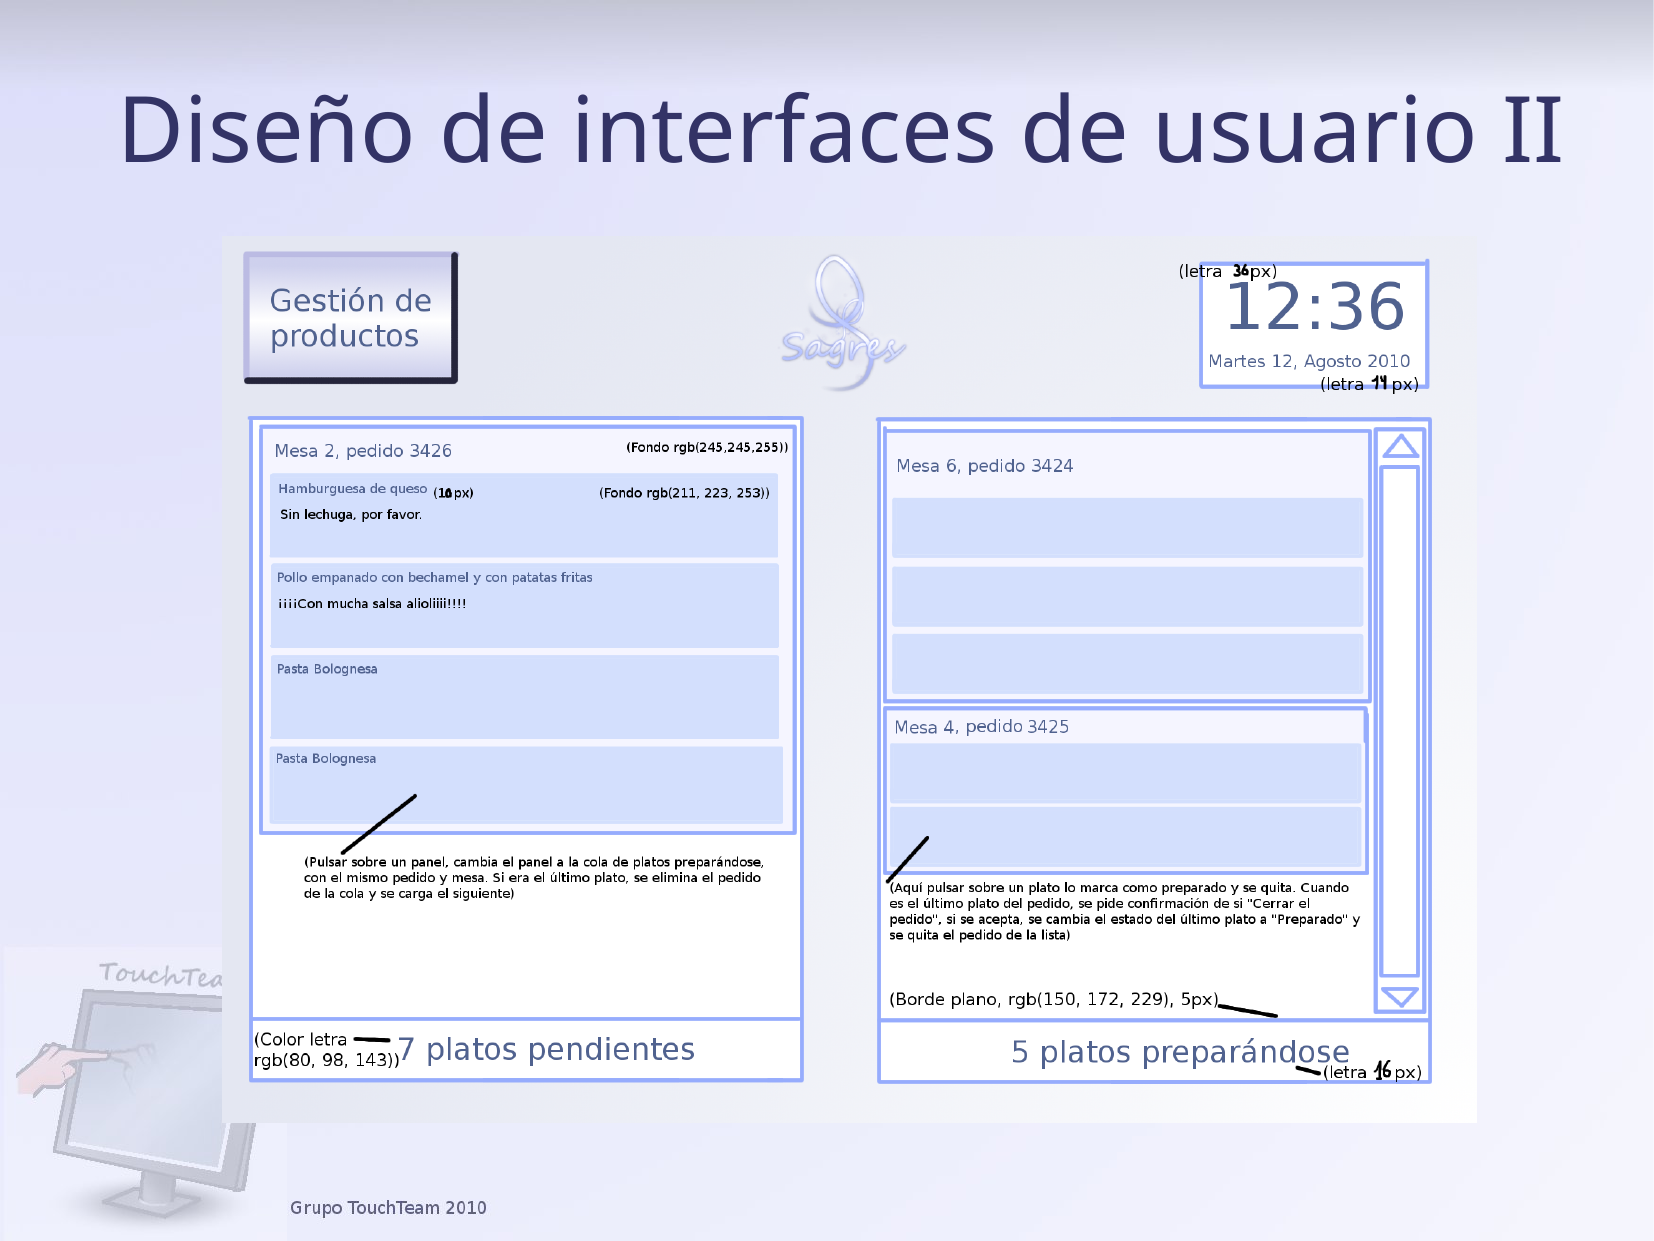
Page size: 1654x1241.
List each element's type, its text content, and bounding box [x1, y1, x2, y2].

text_box Diseño de interfaces de usuario II [59, 46, 1625, 207]
picture [0, 0, 1654, 1241]
